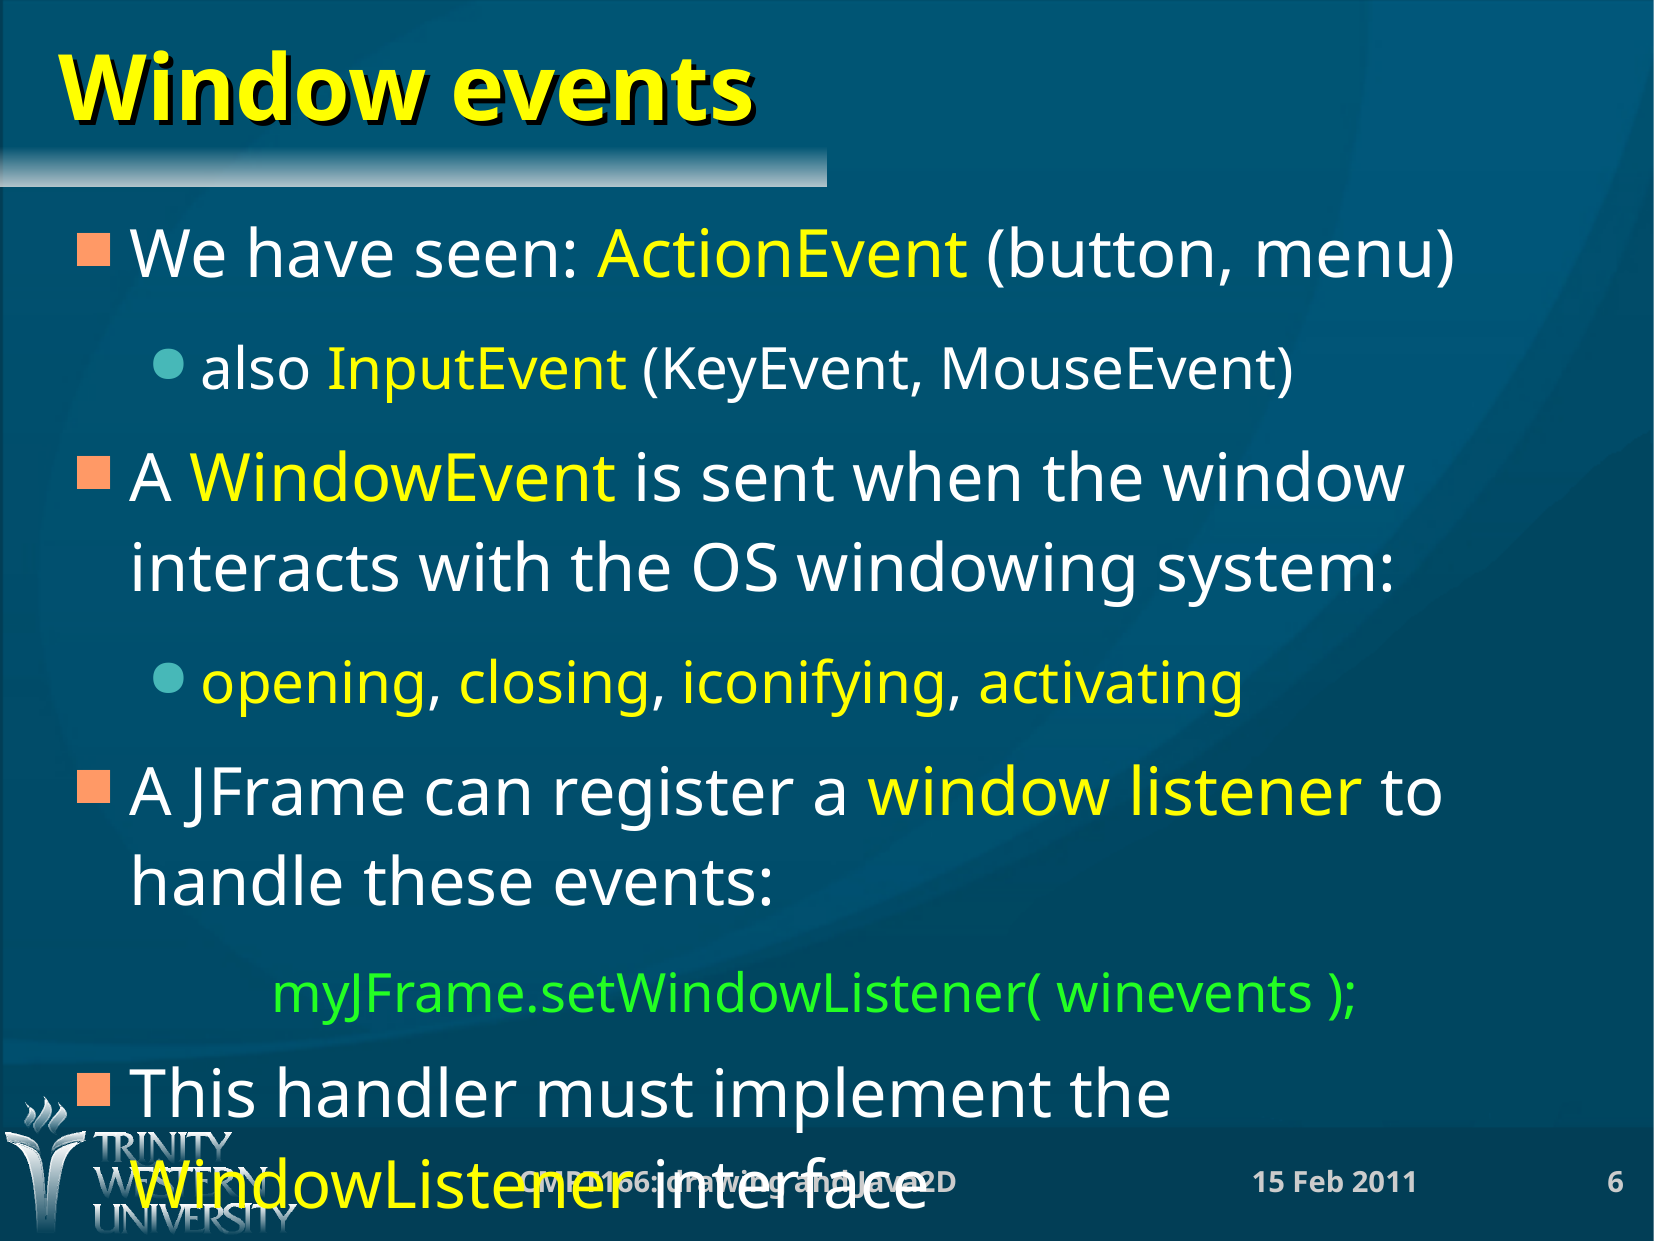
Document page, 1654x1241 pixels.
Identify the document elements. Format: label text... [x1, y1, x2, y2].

title Drawing text [0, 154, 827, 158]
list We have seen: ActionEvent (button, menu) also InputEvent (KeyEvent, MouseEvent) A WindowEvent is sent when the window interacts with the OS windowing system: opening, closing, iconifying, activating A JFrame can register a window listener to handle these events: myJFrame.setWindowListener( winevents ); This handler must implement the WindowListener interface [59, 206, 1625, 1104]
picture [38, 1227, 54, 1232]
title Window events [59, 19, 1595, 148]
